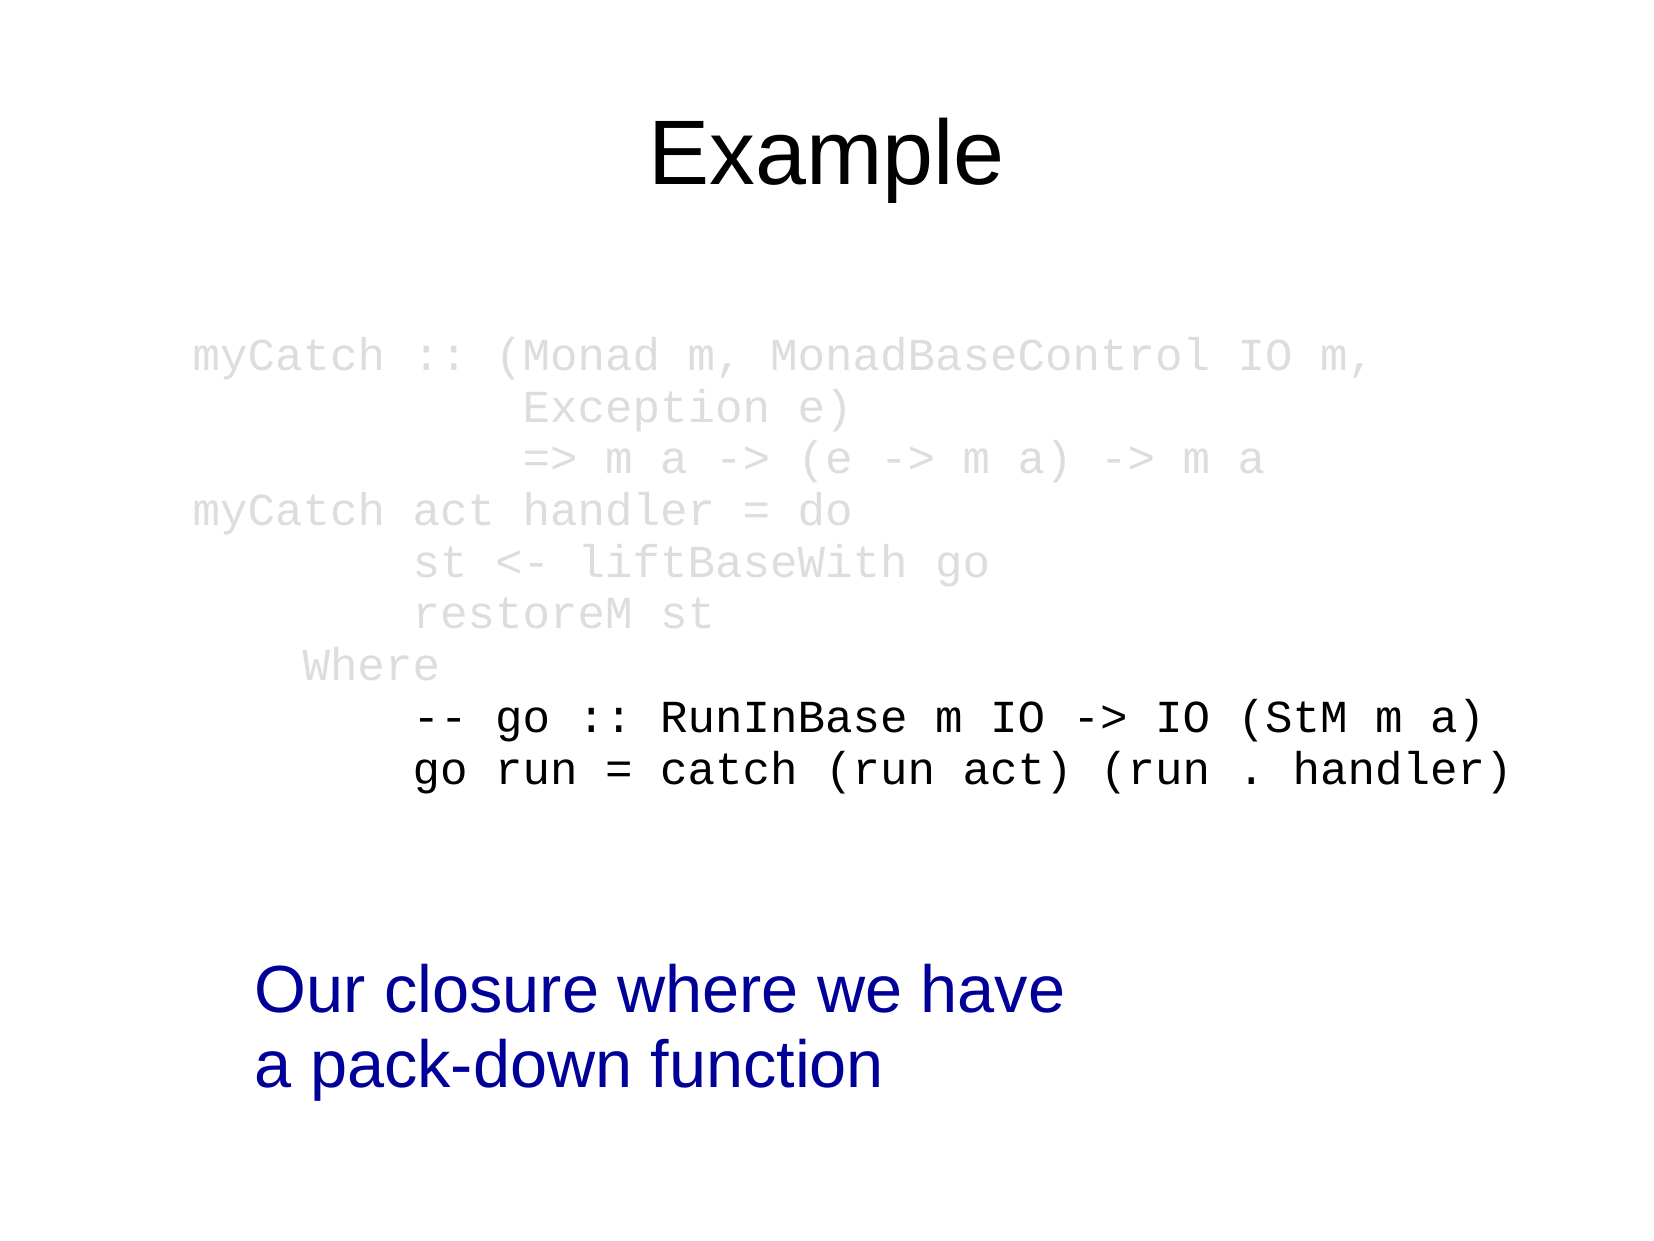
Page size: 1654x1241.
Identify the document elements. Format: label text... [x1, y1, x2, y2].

text_box Our closure where we have a pack-down function [240, 945, 1084, 1110]
subtitle myCatch :: (Monad m, MonadBaseControl IO m, Exception e) => m a -> (e -> m a) -> m a myCatch act handler = do st <- liftBaseWith go restoreM st Where -- go :: RunInBase m IO -> IO (StM m a) go run = catch (run act) (run . handler) [82, 290, 1571, 841]
title Example [82, 49, 1571, 257]
